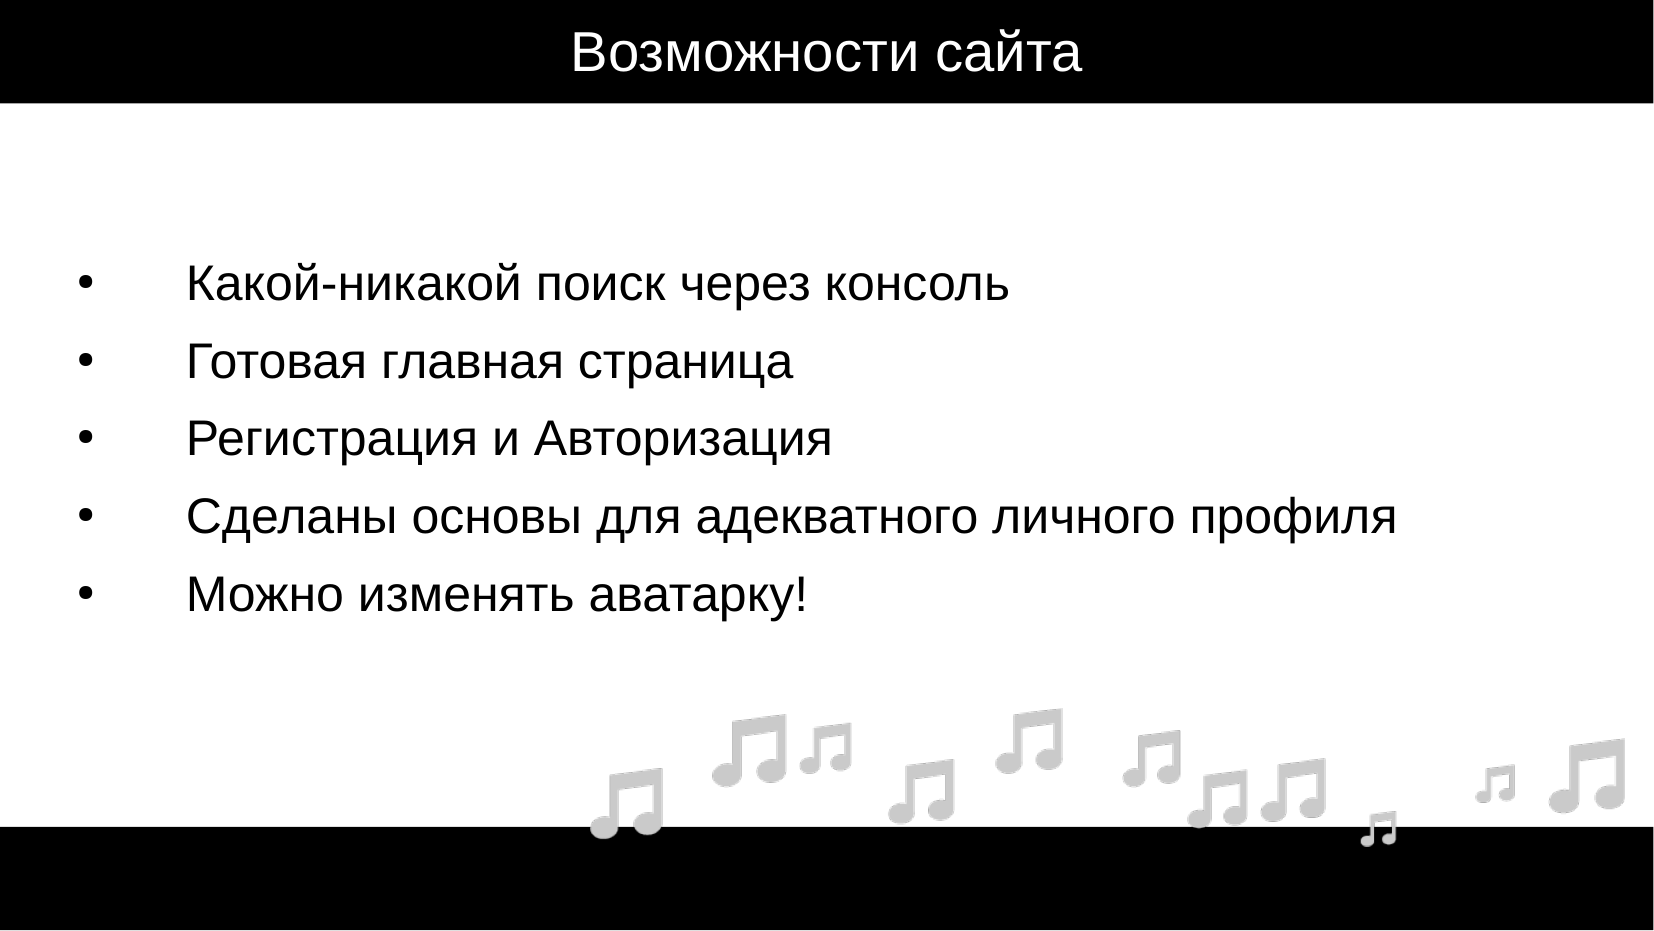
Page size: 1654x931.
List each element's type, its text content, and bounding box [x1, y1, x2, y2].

list Какой-никакой поиск через консоль Готовая главная страница Регистрация и Авторизация Сделаны основы для адекватного личного профиля Можно изменять аватарку! [59, 177, 1595, 768]
title Возможности сайта [59, 6, 1595, 98]
